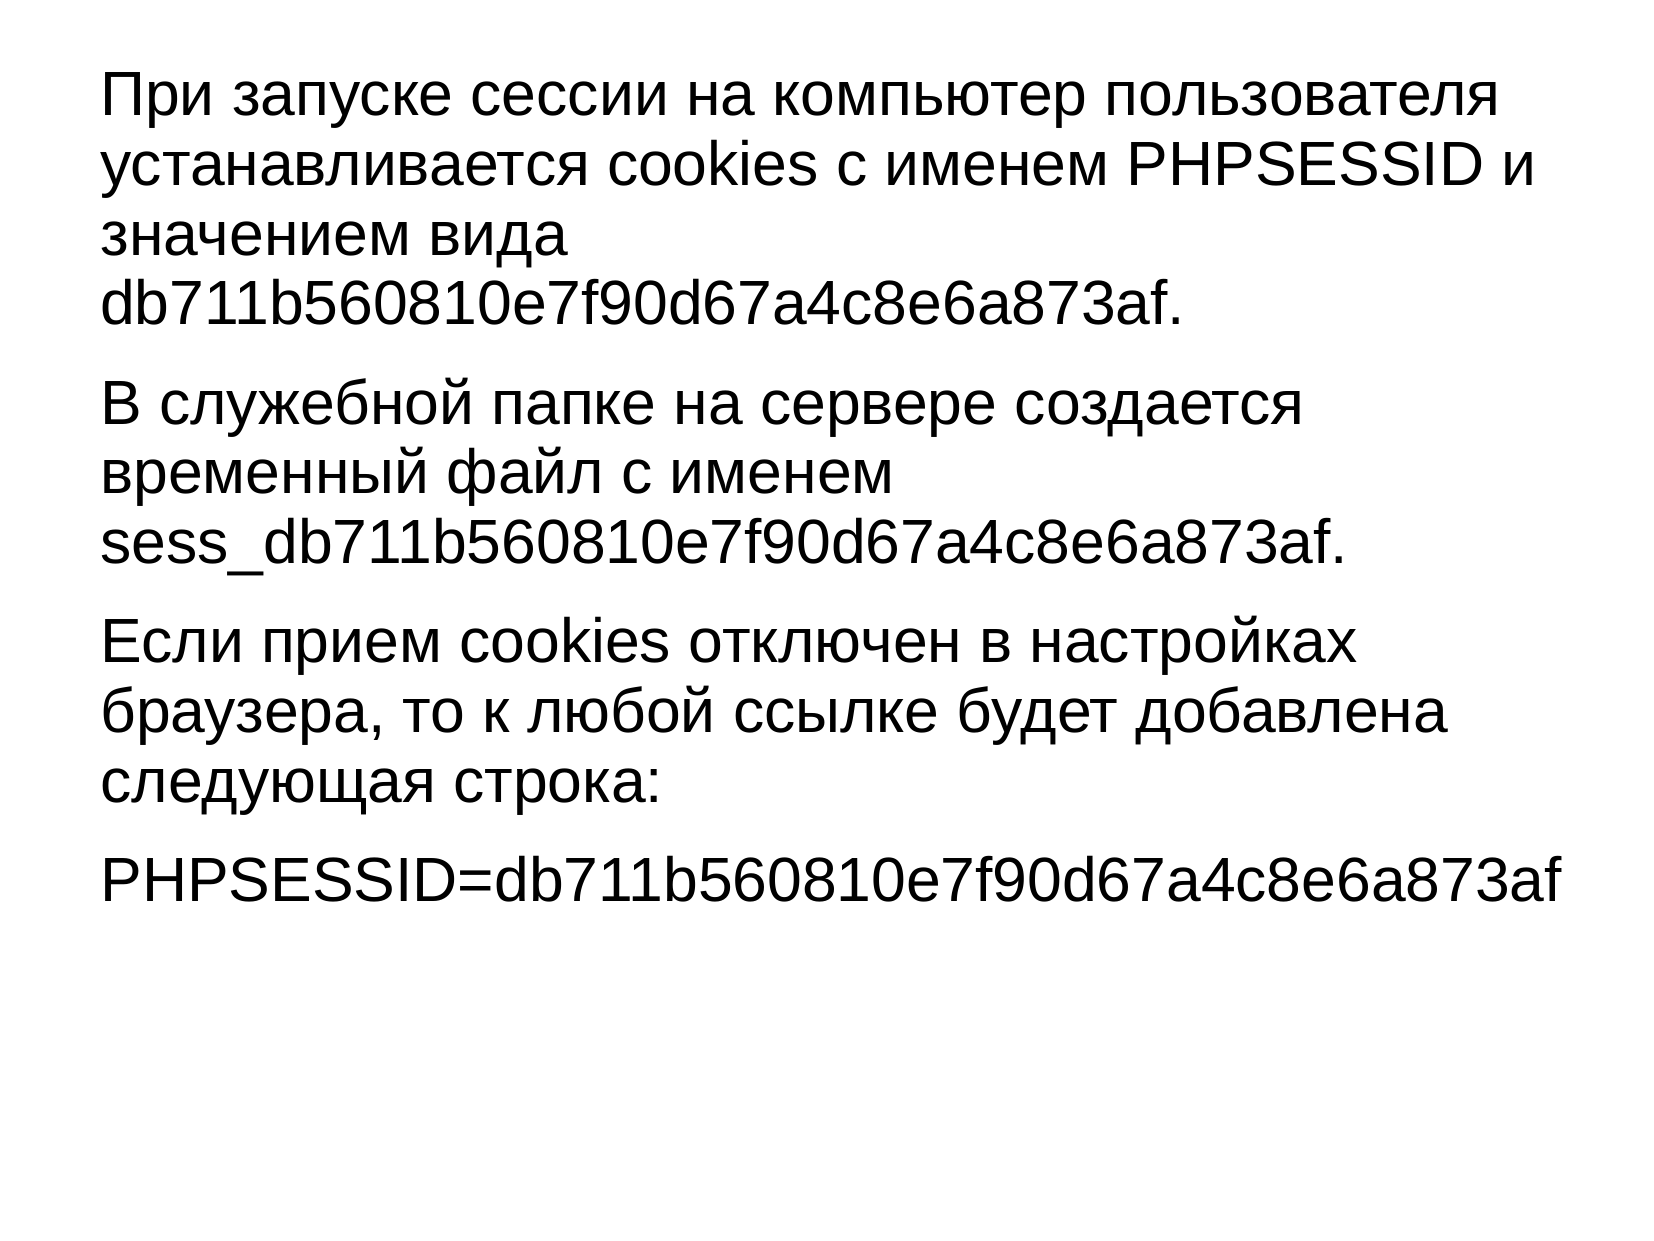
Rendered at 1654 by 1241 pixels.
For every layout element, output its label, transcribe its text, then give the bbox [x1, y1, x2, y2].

list При запуске сессии на компьютер пользователя устанавливается cookies с именем PHPSESSID и значением вида db711b560810e7f90d67a4c8e6a873af. В служебной папке на сервере создается временный файл с именем sess_db711b560810e7f90d67a4c8e6a873af. Если прием cookies отключен в настройках браузера, то к любой ссылке будет добавлена следующая строка: PHPSESSID=db711b560810e7f90d67a4c8e6a873af [29, 59, 1601, 1109]
